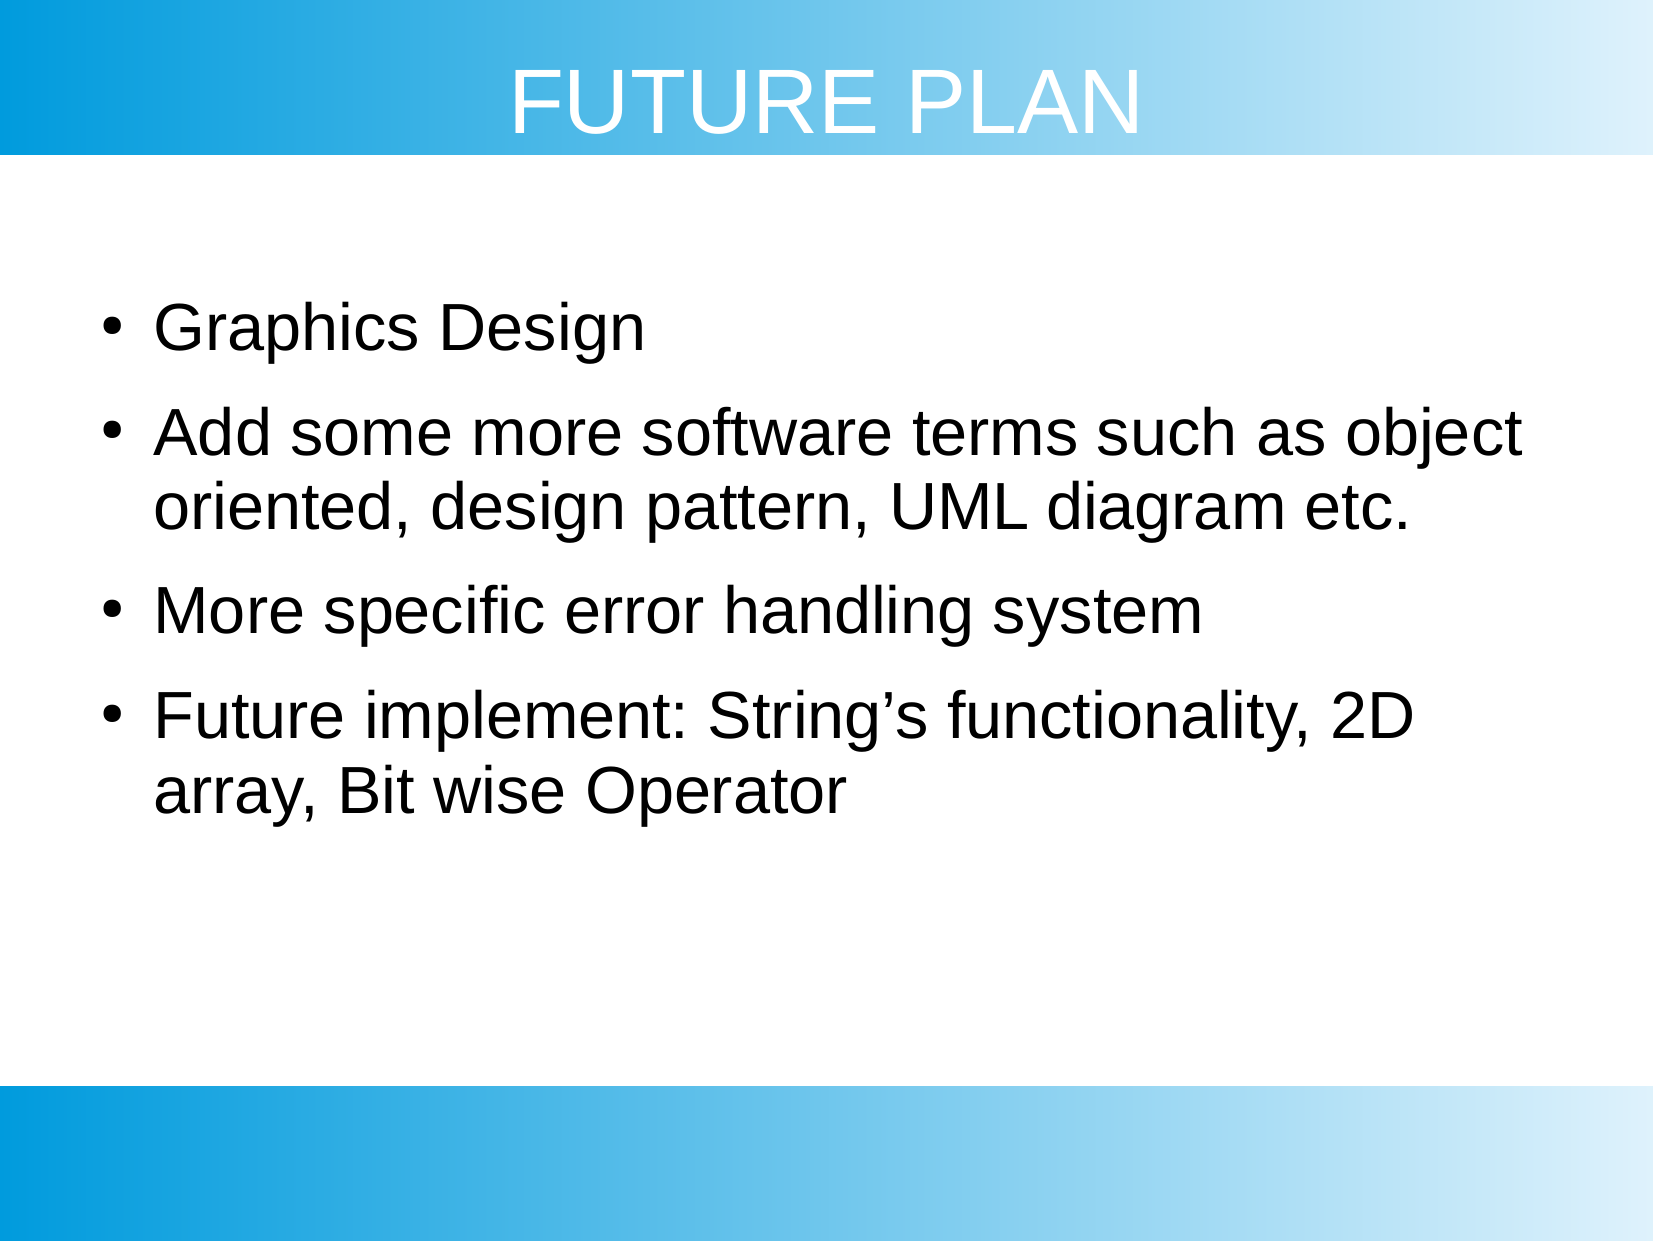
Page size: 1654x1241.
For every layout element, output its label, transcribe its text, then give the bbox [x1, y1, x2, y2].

list Graphics Design Add some more software terms such as object oriented, design pattern, UML diagram etc. More specific error handling system Future implement: String’s functionality, 2D array, Bit wise Operator [82, 290, 1571, 1010]
title FUTURE PLAN [82, 49, 1571, 155]
